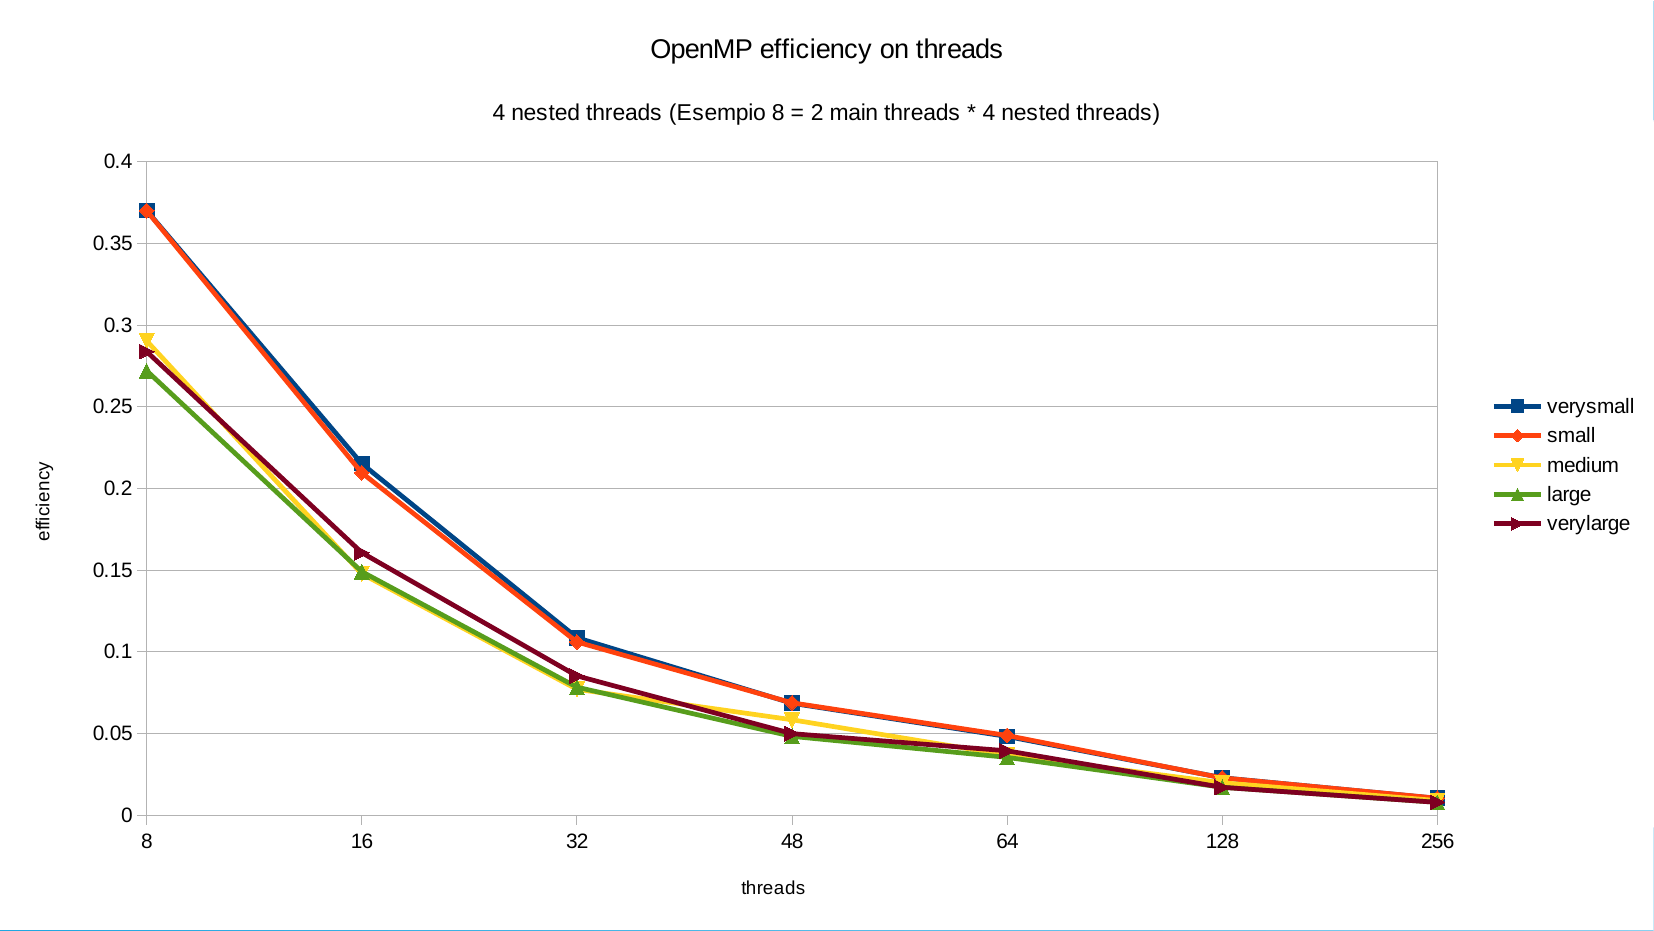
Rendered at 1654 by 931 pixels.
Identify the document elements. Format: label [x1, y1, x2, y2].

chart [0, 0, 1654, 931]
